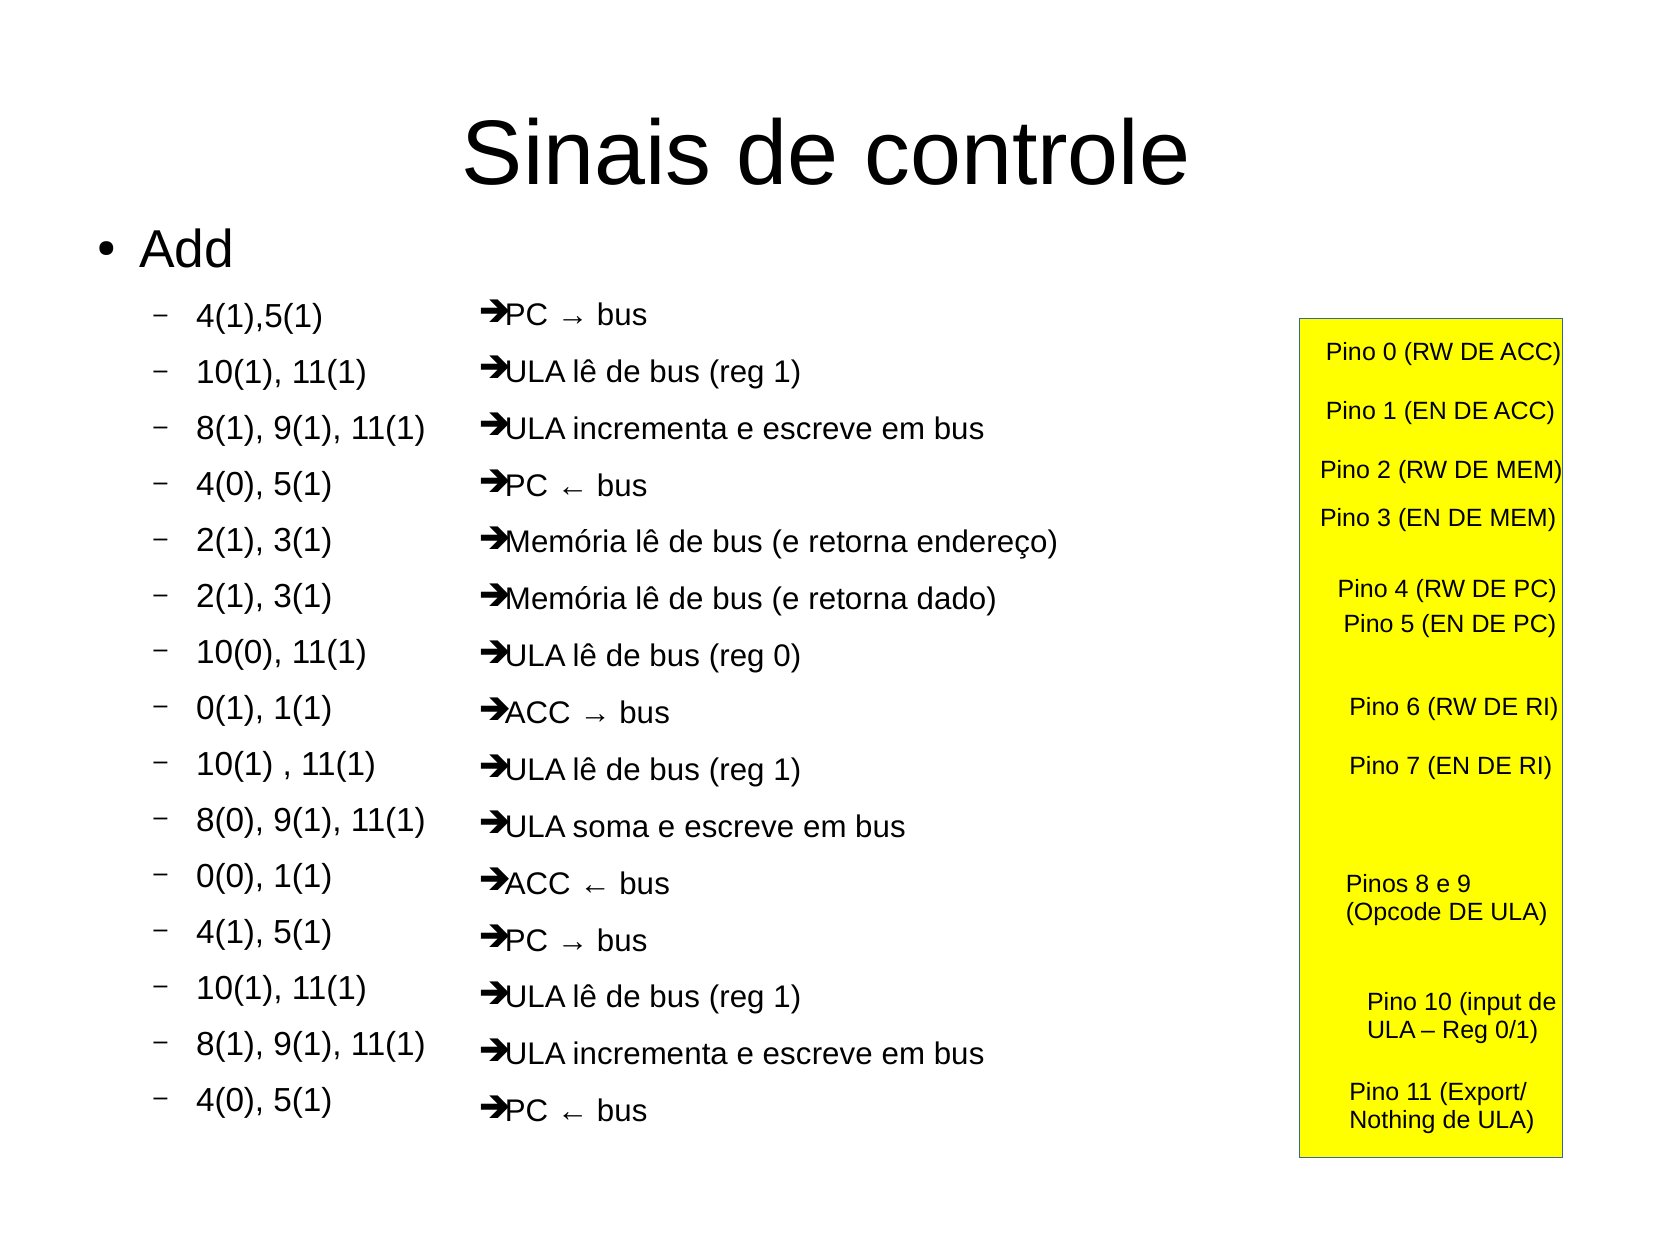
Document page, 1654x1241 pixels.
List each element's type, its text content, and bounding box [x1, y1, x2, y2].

list PC → bus ULA lê de bus (reg 1) ULA incrementa e escreve em bus PC ← bus Memória lê de bus (e retorna endereço) Memória lê de bus (e retorna dado) ULA lê de bus (reg 0) ACC → bus ULA lê de bus (reg 1) ULA soma e escreve em bus ACC ← bus PC → bus ULA lê de bus (reg 1) ULA incrementa e escreve em bus PC ← bus [478, 219, 1093, 1129]
list Add 4(1),5(1) 10(1), 11(1) 8(1), 9(1), 11(1) 4(0), 5(1) 2(1), 3(1) 2(1), 3(1) 10(0), 11(1) 0(1), 1(1) 10(1) , 11(1) 8(0), 9(1), 11(1) 0(0), 1(1) 4(1), 5(1) 10(1), 11(1) 8(1), 9(1), 11(1) 4(0), 5(1) [82, 219, 478, 1129]
text_box Pino 11 (Export/ Nothing de ULA) [1334, 1069, 1567, 1141]
text_box [1299, 318, 1563, 1158]
text_box Pinos 8 e 9 (Opcode DE ULA) [1331, 862, 1563, 934]
text_box Pino 6 (RW DE RI) [1334, 685, 1576, 728]
text_box Pino 3 (EN DE MEM) [1305, 496, 1572, 539]
text_box Pino 4 (RW DE PC) [1322, 566, 1574, 610]
title Sinais de controle [82, 49, 1571, 257]
text_box Pino 1 (EN DE ACC) [1311, 389, 1571, 433]
text_box Pino 0 (RW DE ACC) [1311, 330, 1578, 374]
text_box Pino 7 (EN DE RI) [1334, 744, 1568, 787]
text_box Pino 10 (input de ULA – Reg 0/1) [1352, 980, 1585, 1052]
text_box Pino 2 (RW DE MEM) [1305, 448, 1579, 492]
text_box Pino 5 (EN DE PC) [1328, 602, 1572, 646]
